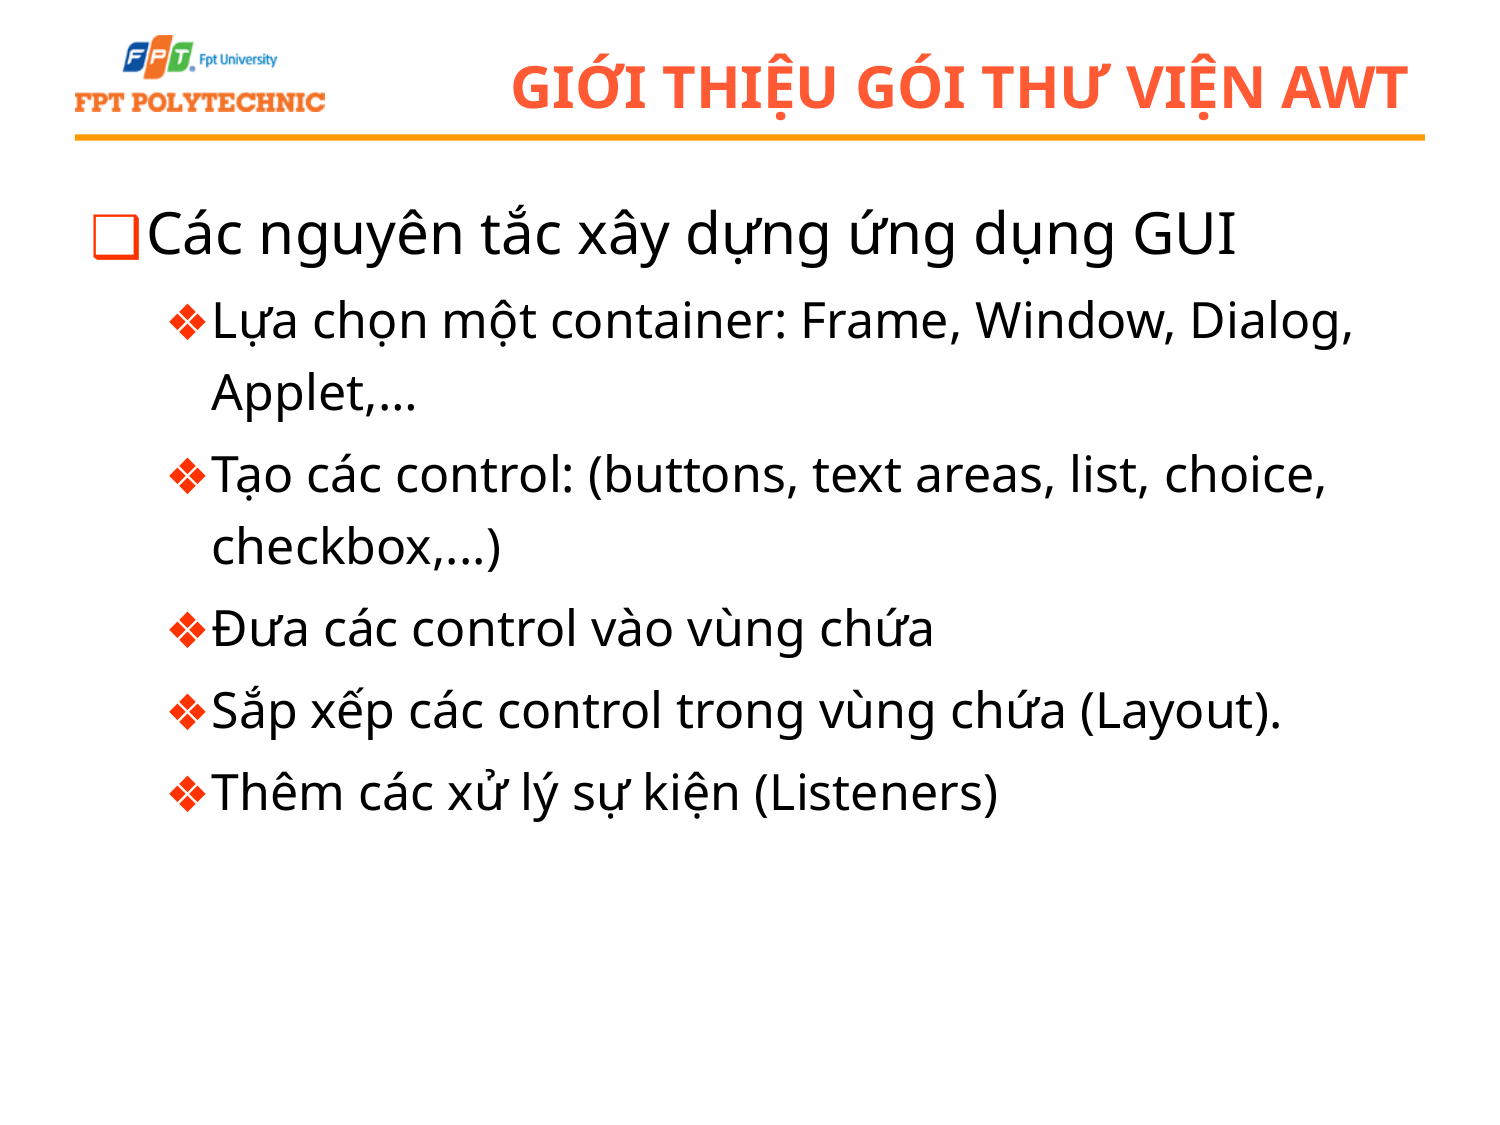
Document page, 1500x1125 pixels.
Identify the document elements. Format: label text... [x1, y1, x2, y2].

picture [75, 35, 325, 112]
title Giới thiệu gói thư viện AWT [337, 45, 1425, 125]
list Các nguyên tắc xây dựng ứng dụng GUI Lựa chọn một container: Frame, Window, Dialog, Applet,… Tạo các control: (buttons, text areas, list, choice, checkbox,...) Đưa các control vào vùng chứa Sắp xếp các control trong vùng chứa (Layout). Thêm các xử lý sự kiện (Listeners) [75, 174, 1425, 1038]
